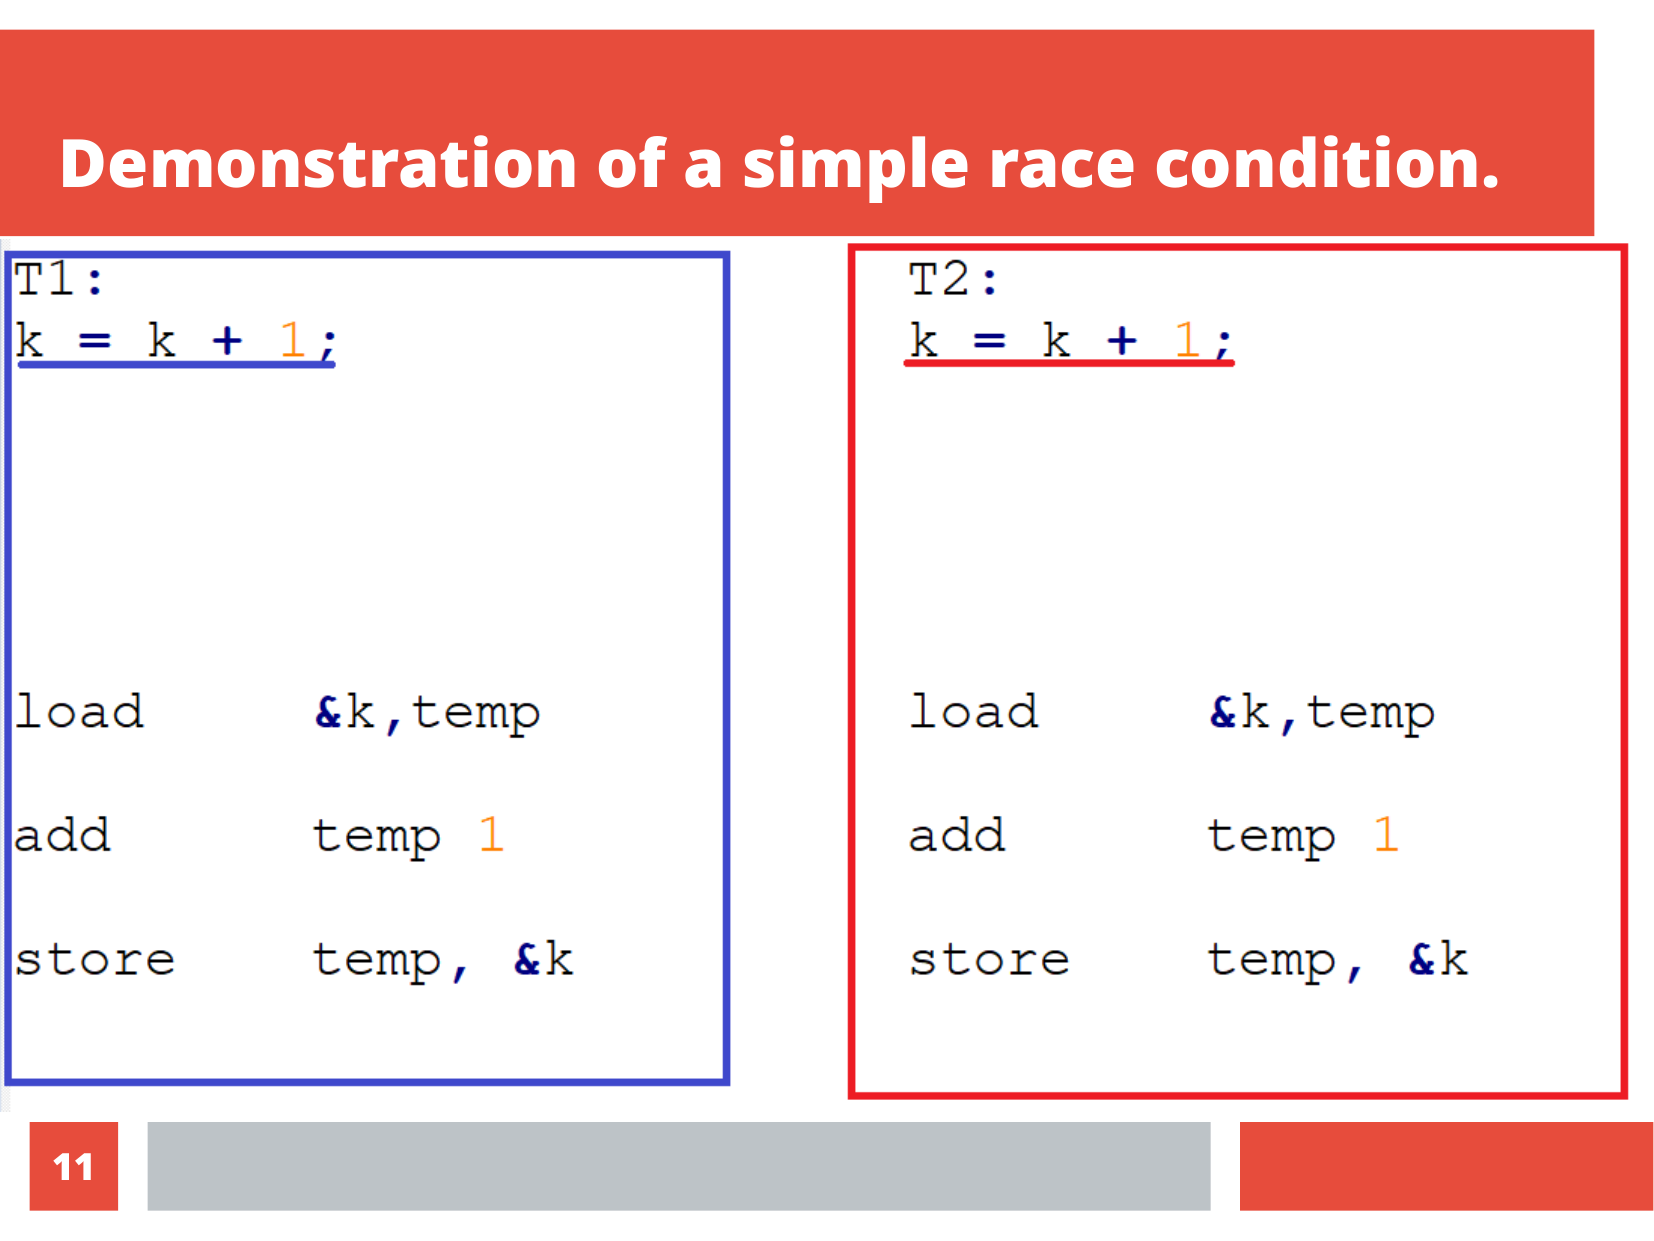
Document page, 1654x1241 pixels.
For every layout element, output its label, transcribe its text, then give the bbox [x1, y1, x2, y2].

picture [0, 239, 1654, 1112]
title Demonstration of a simple race condition. [59, 59, 1595, 207]
